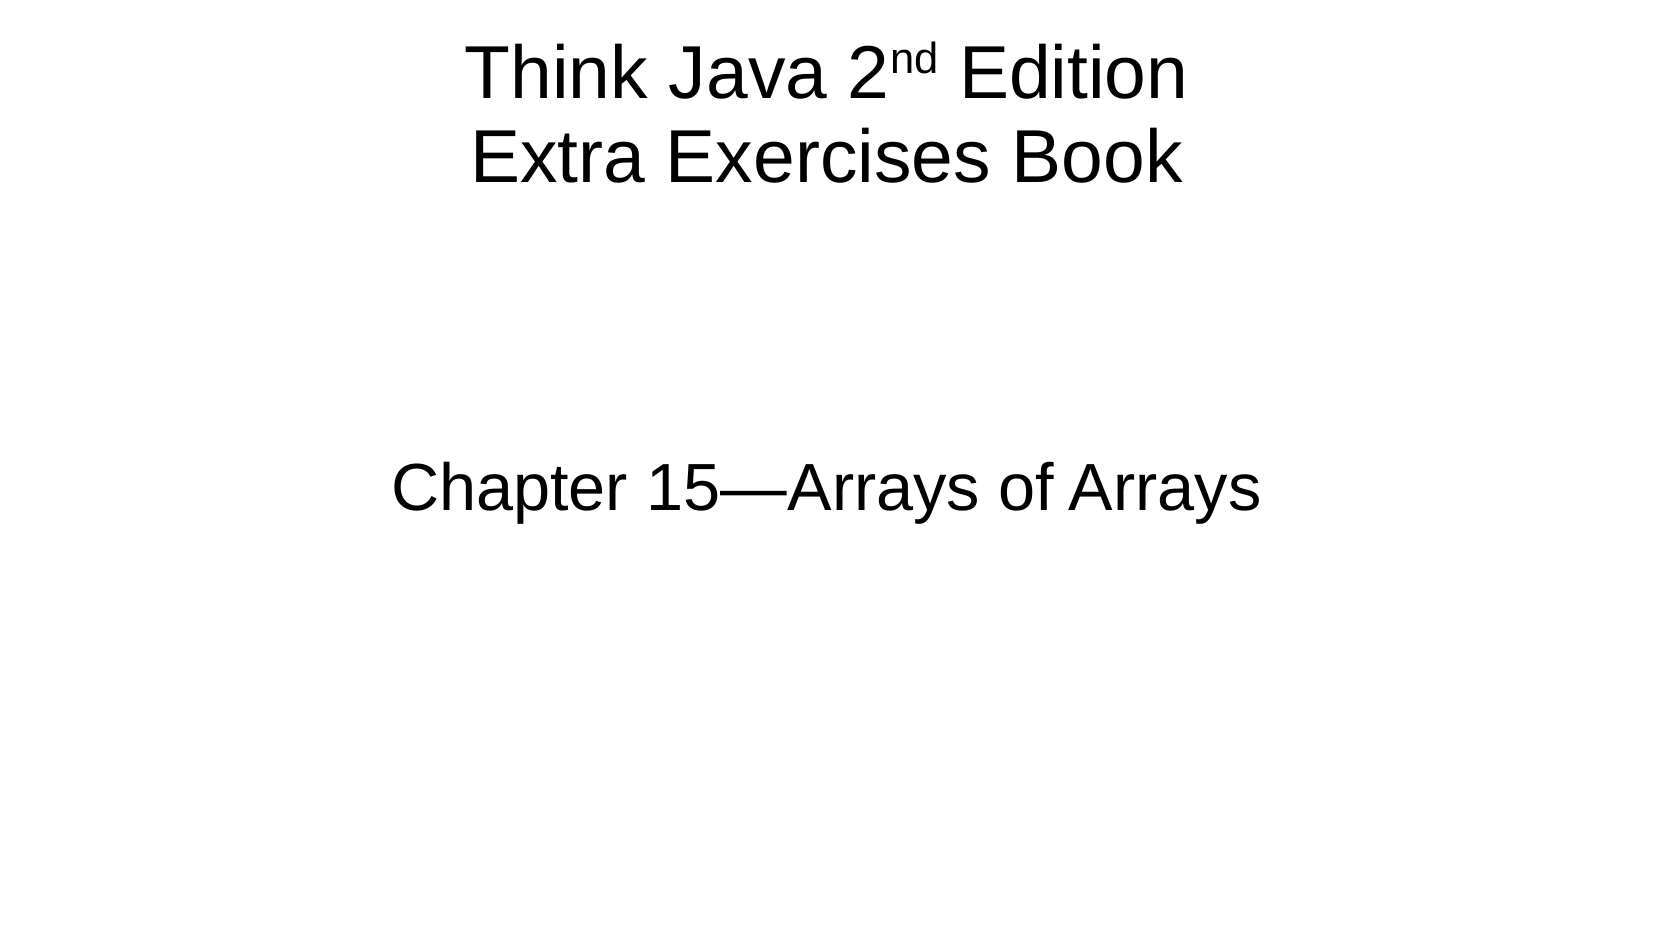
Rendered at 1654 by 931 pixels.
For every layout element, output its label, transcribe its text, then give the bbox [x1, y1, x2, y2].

subtitle Chapter 15—Arrays of Arrays [82, 217, 1571, 758]
title Think Java 2nd Edition Extra Exercises Book [82, 30, 1571, 199]
